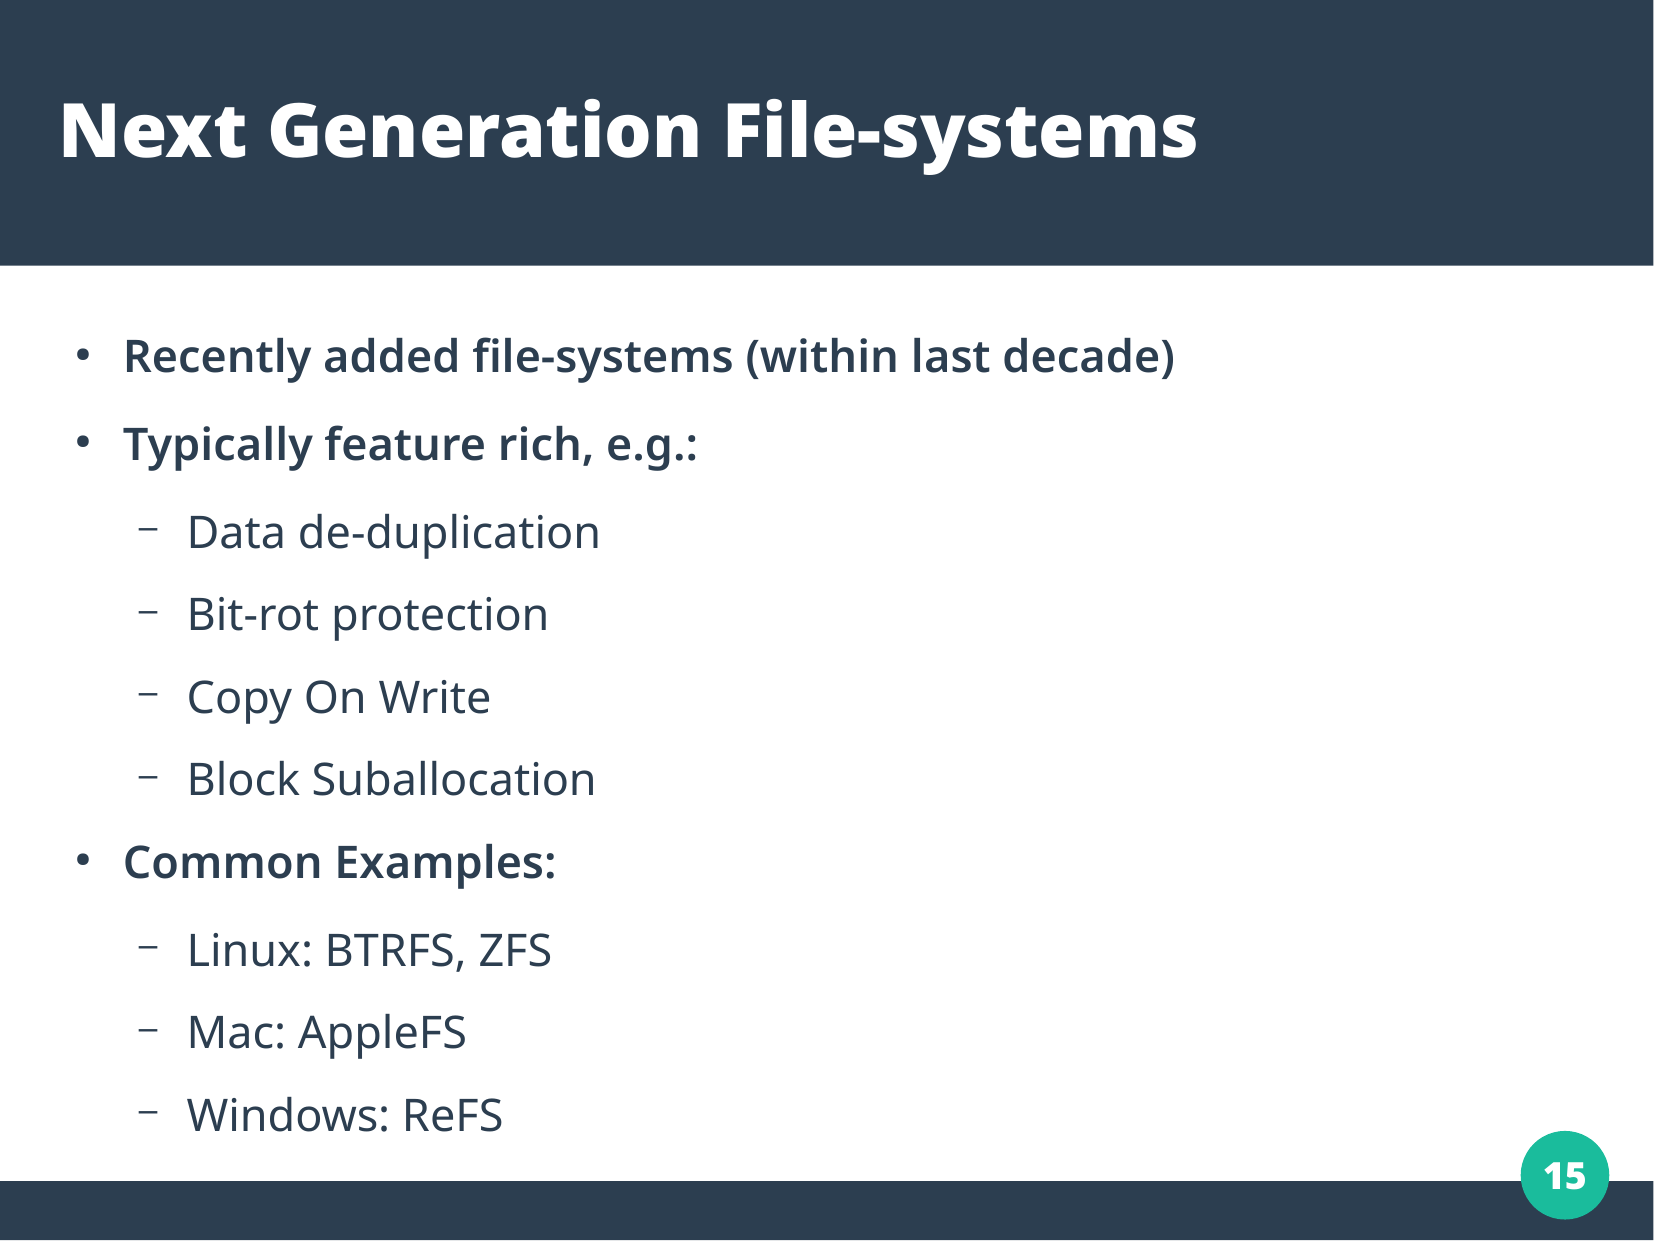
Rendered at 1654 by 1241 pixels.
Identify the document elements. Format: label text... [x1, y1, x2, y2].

title Next Generation File-systems [59, 49, 1595, 207]
list Recently added file-systems (within last decade) Typically feature rich, e.g.: Data de-duplication Bit-rot protection Copy On Write Block Suballocation Common Examples: Linux: BTRFS, ZFS Mac: AppleFS Windows: ReFS [59, 324, 1595, 1152]
